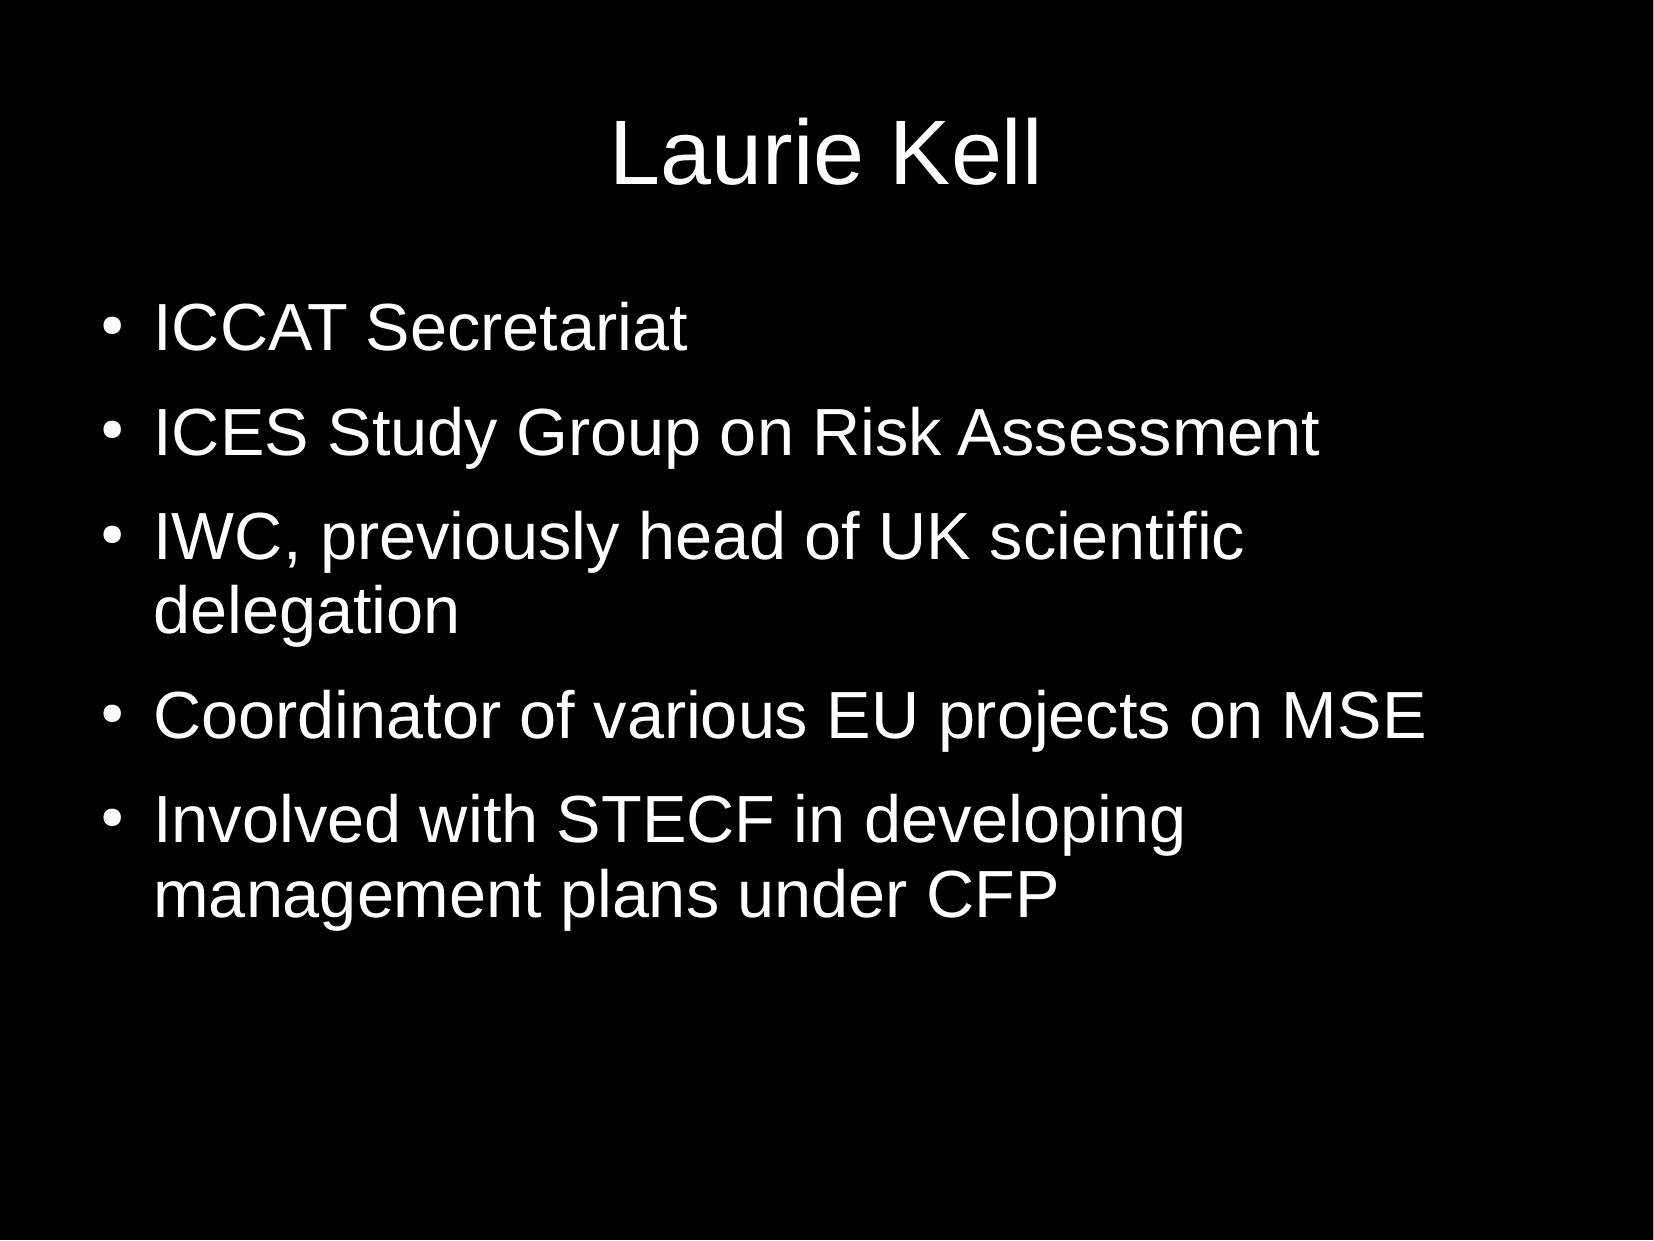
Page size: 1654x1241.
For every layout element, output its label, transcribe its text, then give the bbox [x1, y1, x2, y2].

title Laurie Kell [82, 49, 1571, 257]
list ICCAT Secretariat ICES Study Group on Risk Assessment IWC, previously head of UK scientific delegation Coordinator of various EU projects on MSE Involved with STECF in developing management plans under CFP [82, 290, 1571, 1109]
